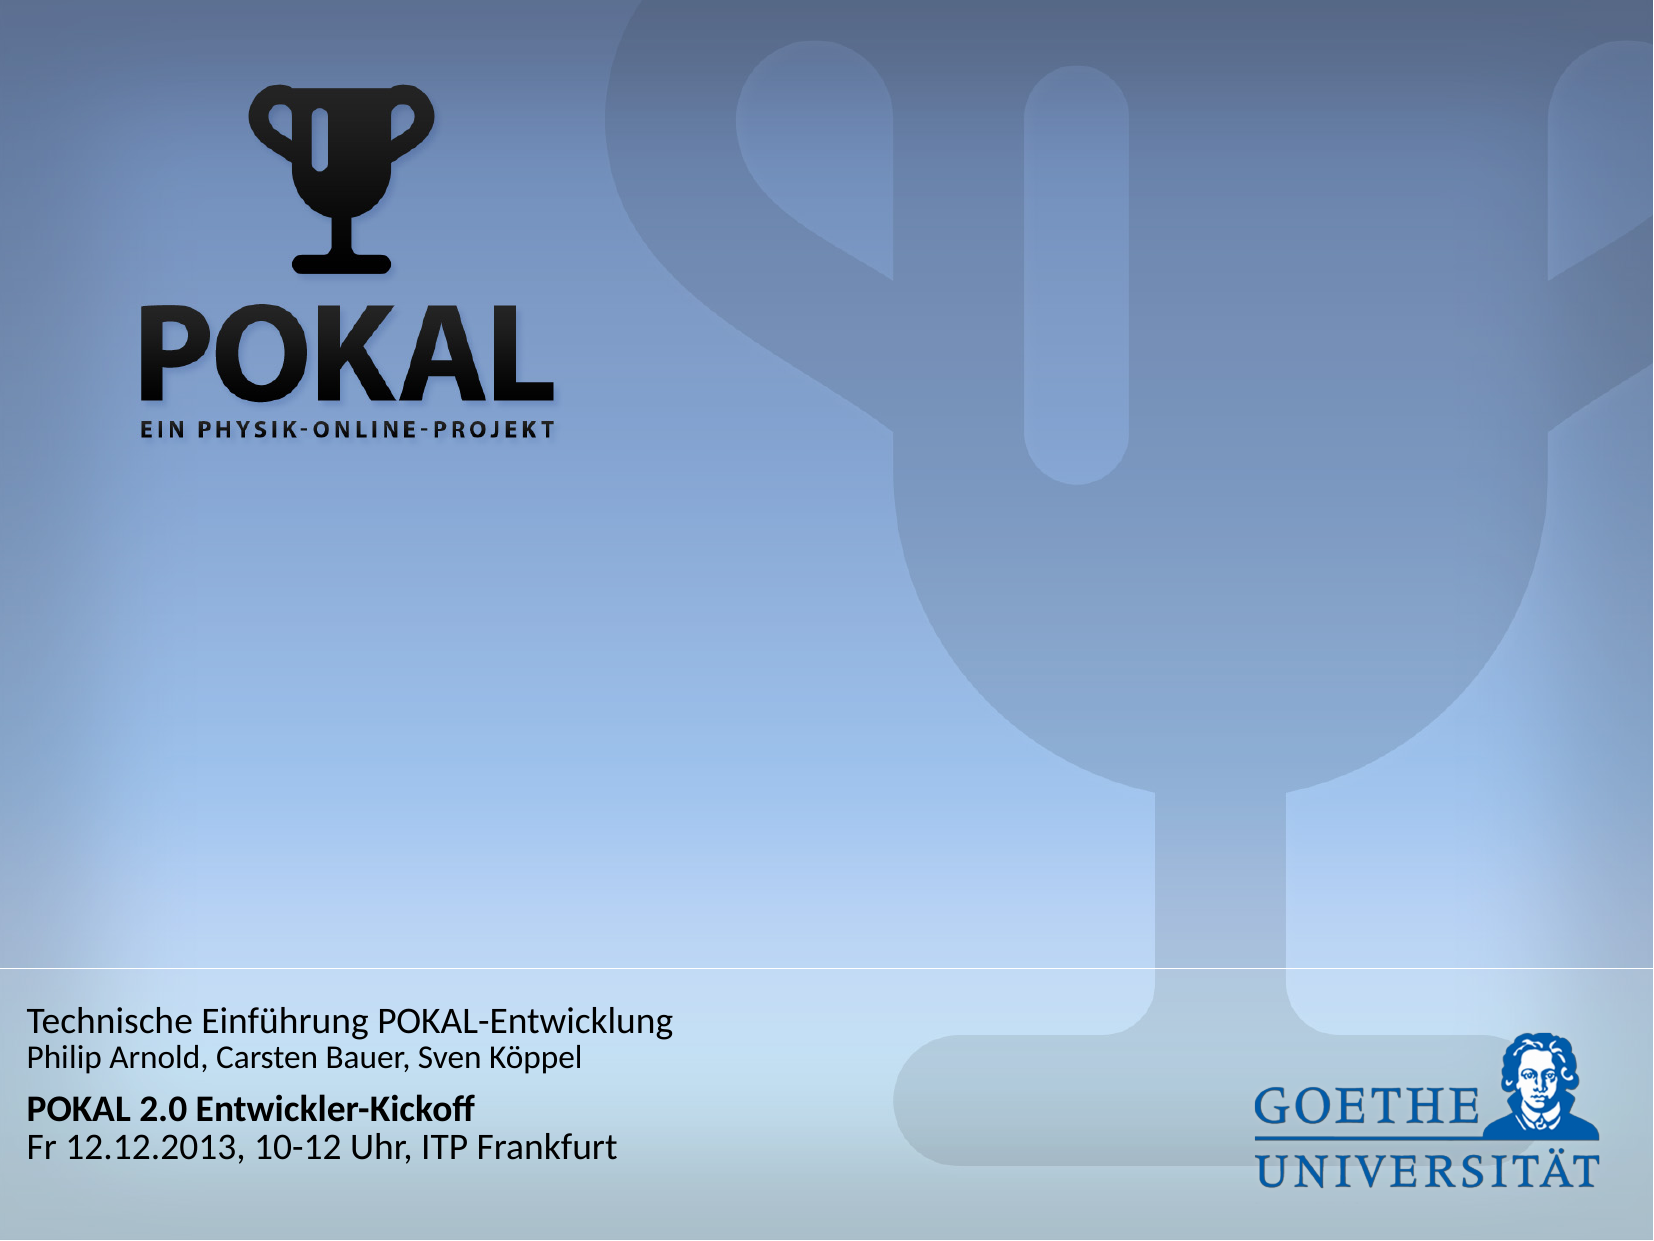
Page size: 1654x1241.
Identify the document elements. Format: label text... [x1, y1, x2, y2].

text_box Technische Einführung POKAL-Entwicklung Philip Arnold, Carsten Bauer, Sven Köppel POKAL 2.0 Entwickler-Kickoff Fr 12.12.2013, 10-12 Uhr, ITP Frankfurt [11, 998, 689, 1212]
picture [1246, 1024, 1607, 1211]
picture [0, 0, 1653, 968]
text_box [0, 968, 1654, 1241]
